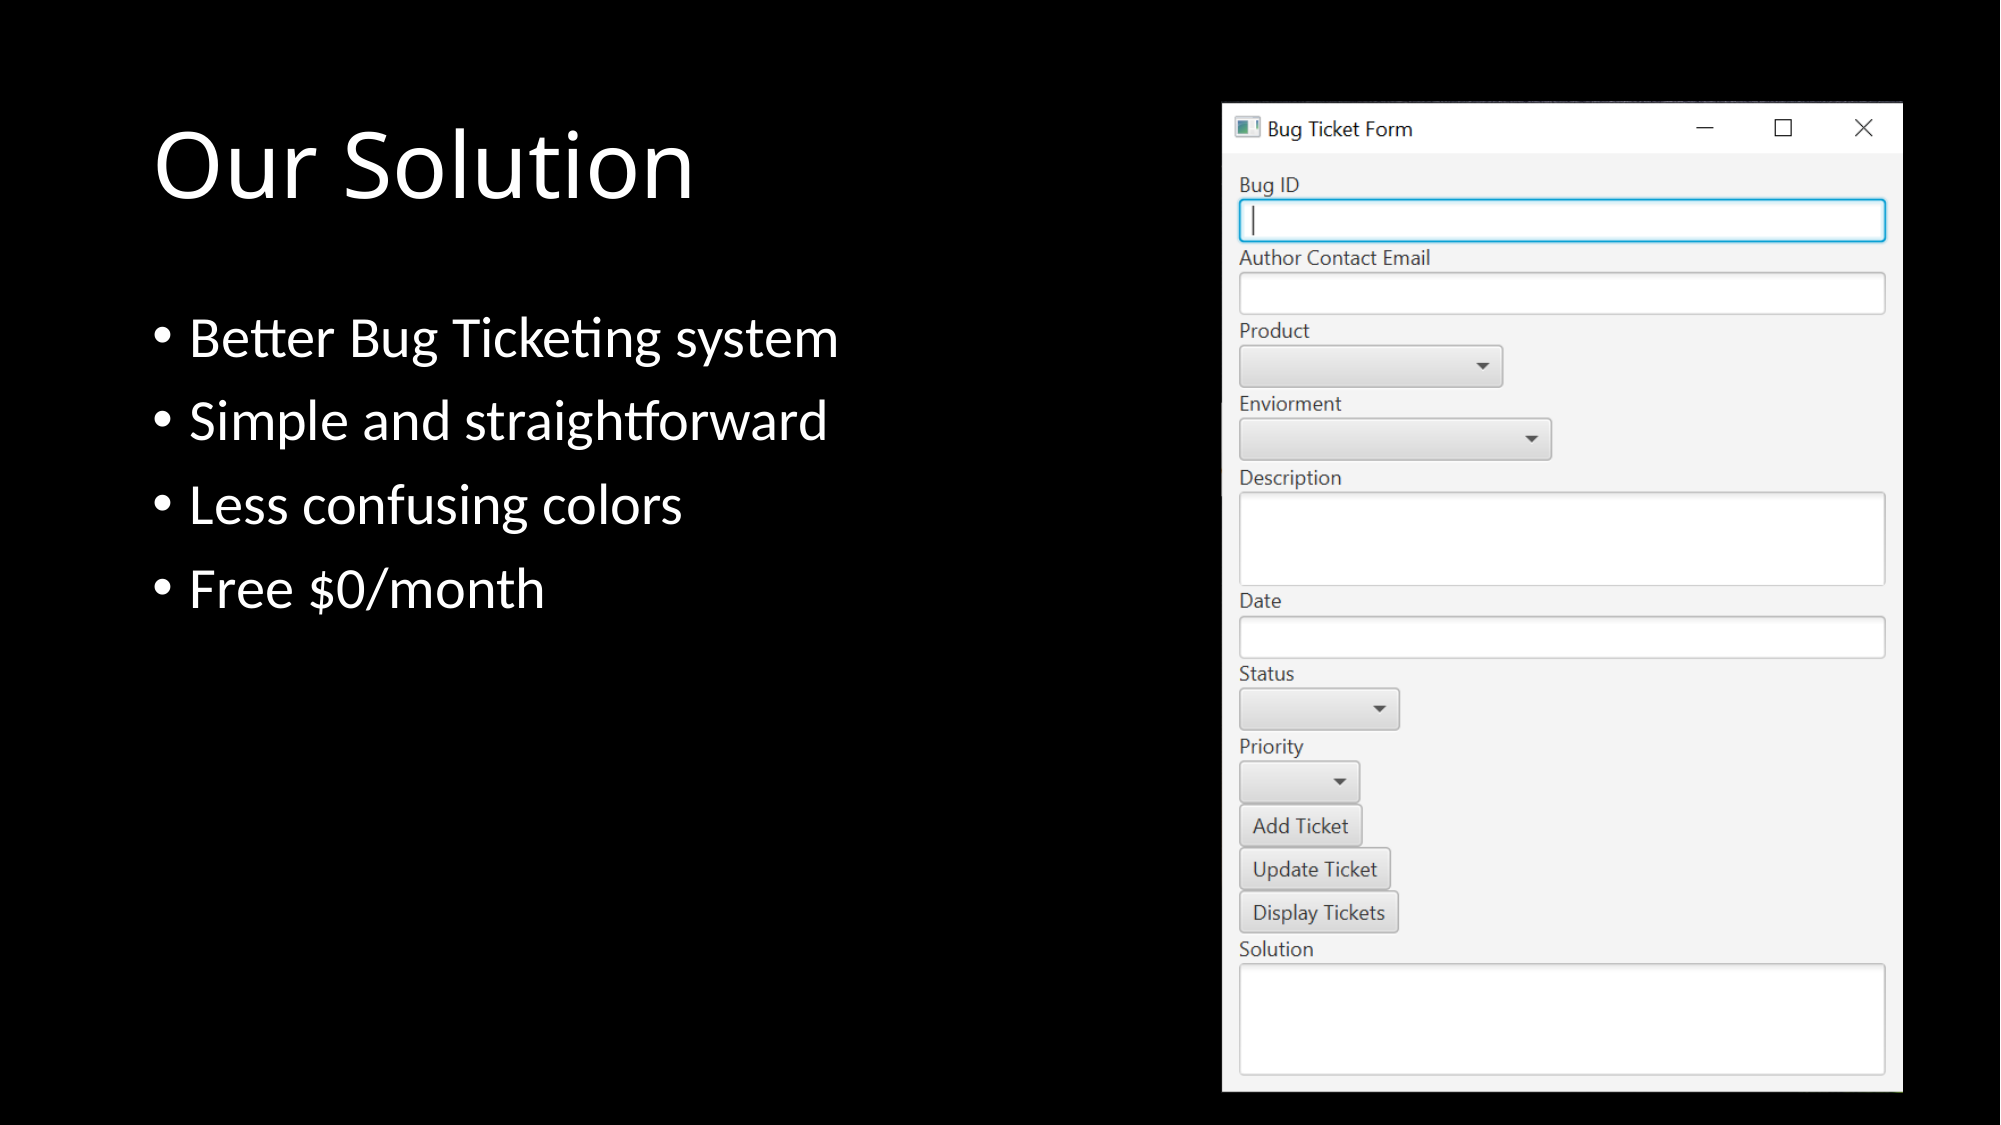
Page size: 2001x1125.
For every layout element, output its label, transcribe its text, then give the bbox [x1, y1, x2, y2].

picture [1221, 101, 1903, 1093]
list Better Bug Ticketing system Simple and straightforward Less confusing colors Free $0/month [137, 299, 1221, 1014]
title Our Solution [137, 59, 1863, 278]
